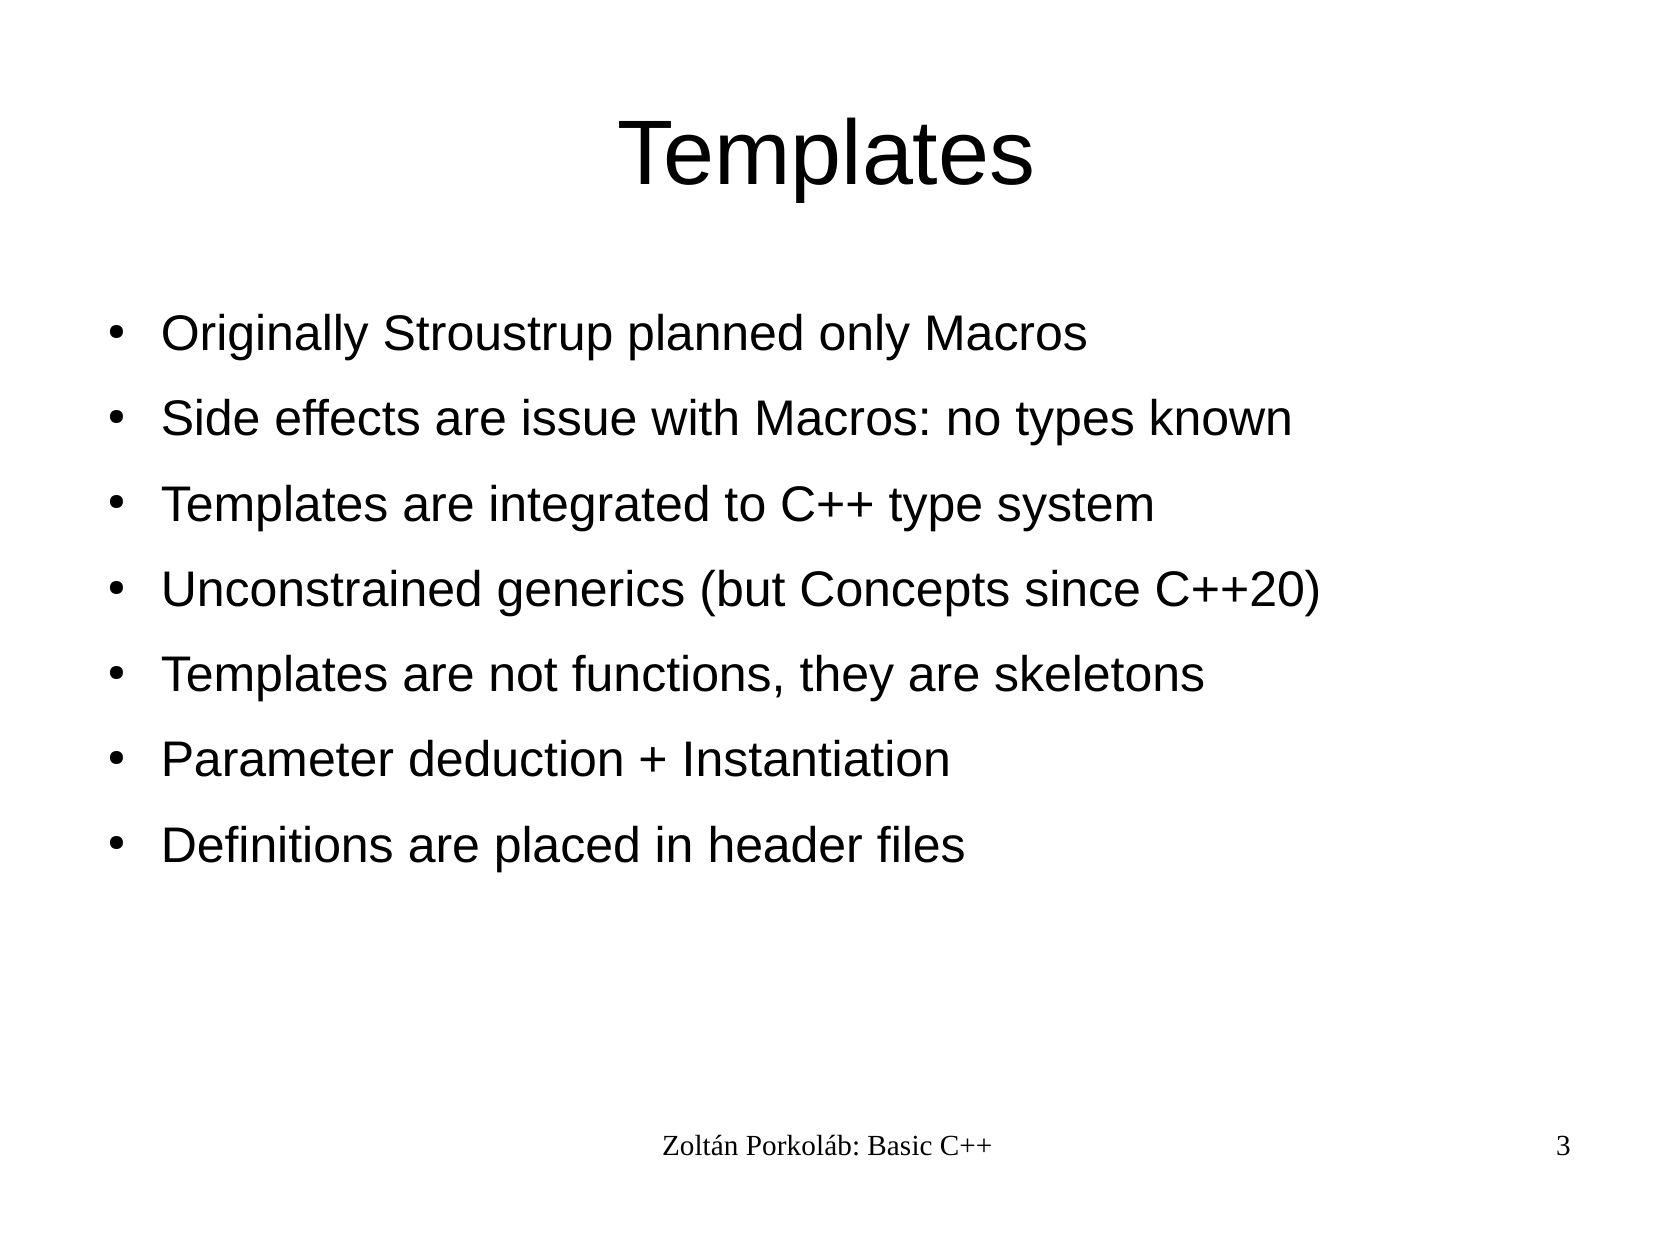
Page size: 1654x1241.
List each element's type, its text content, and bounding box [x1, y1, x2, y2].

title Templates [82, 49, 1571, 257]
list Originally Stroustrup planned only Macros Side effects are issue with Macros: no types known Templates are integrated to C++ type system Unconstrained generics (but Concepts since C++20) Templates are not functions, they are skeletons Parameter deduction + Instantiation Definitions are placed in header files [90, 305, 1579, 1081]
